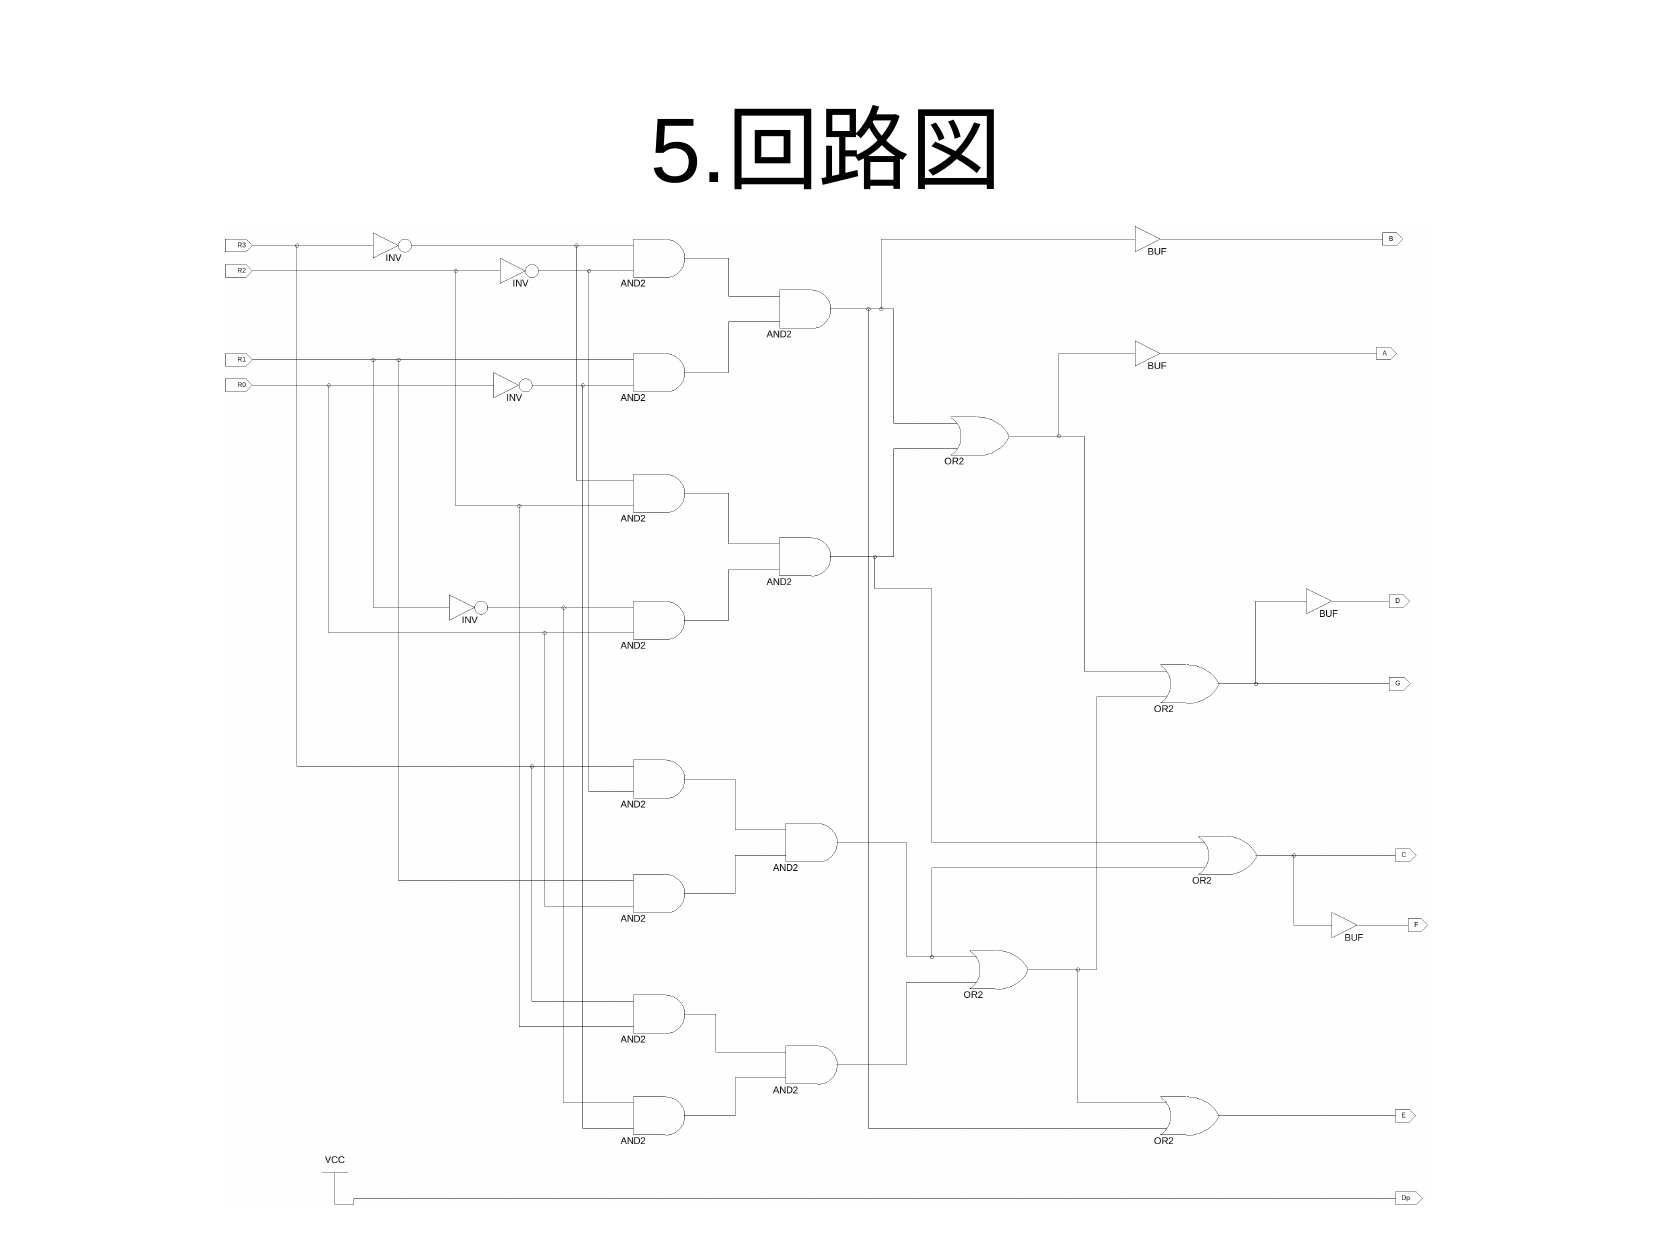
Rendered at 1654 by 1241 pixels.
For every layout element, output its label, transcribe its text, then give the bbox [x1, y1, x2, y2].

title 5.回路図 [82, 49, 1571, 237]
picture [225, 226, 1428, 1205]
